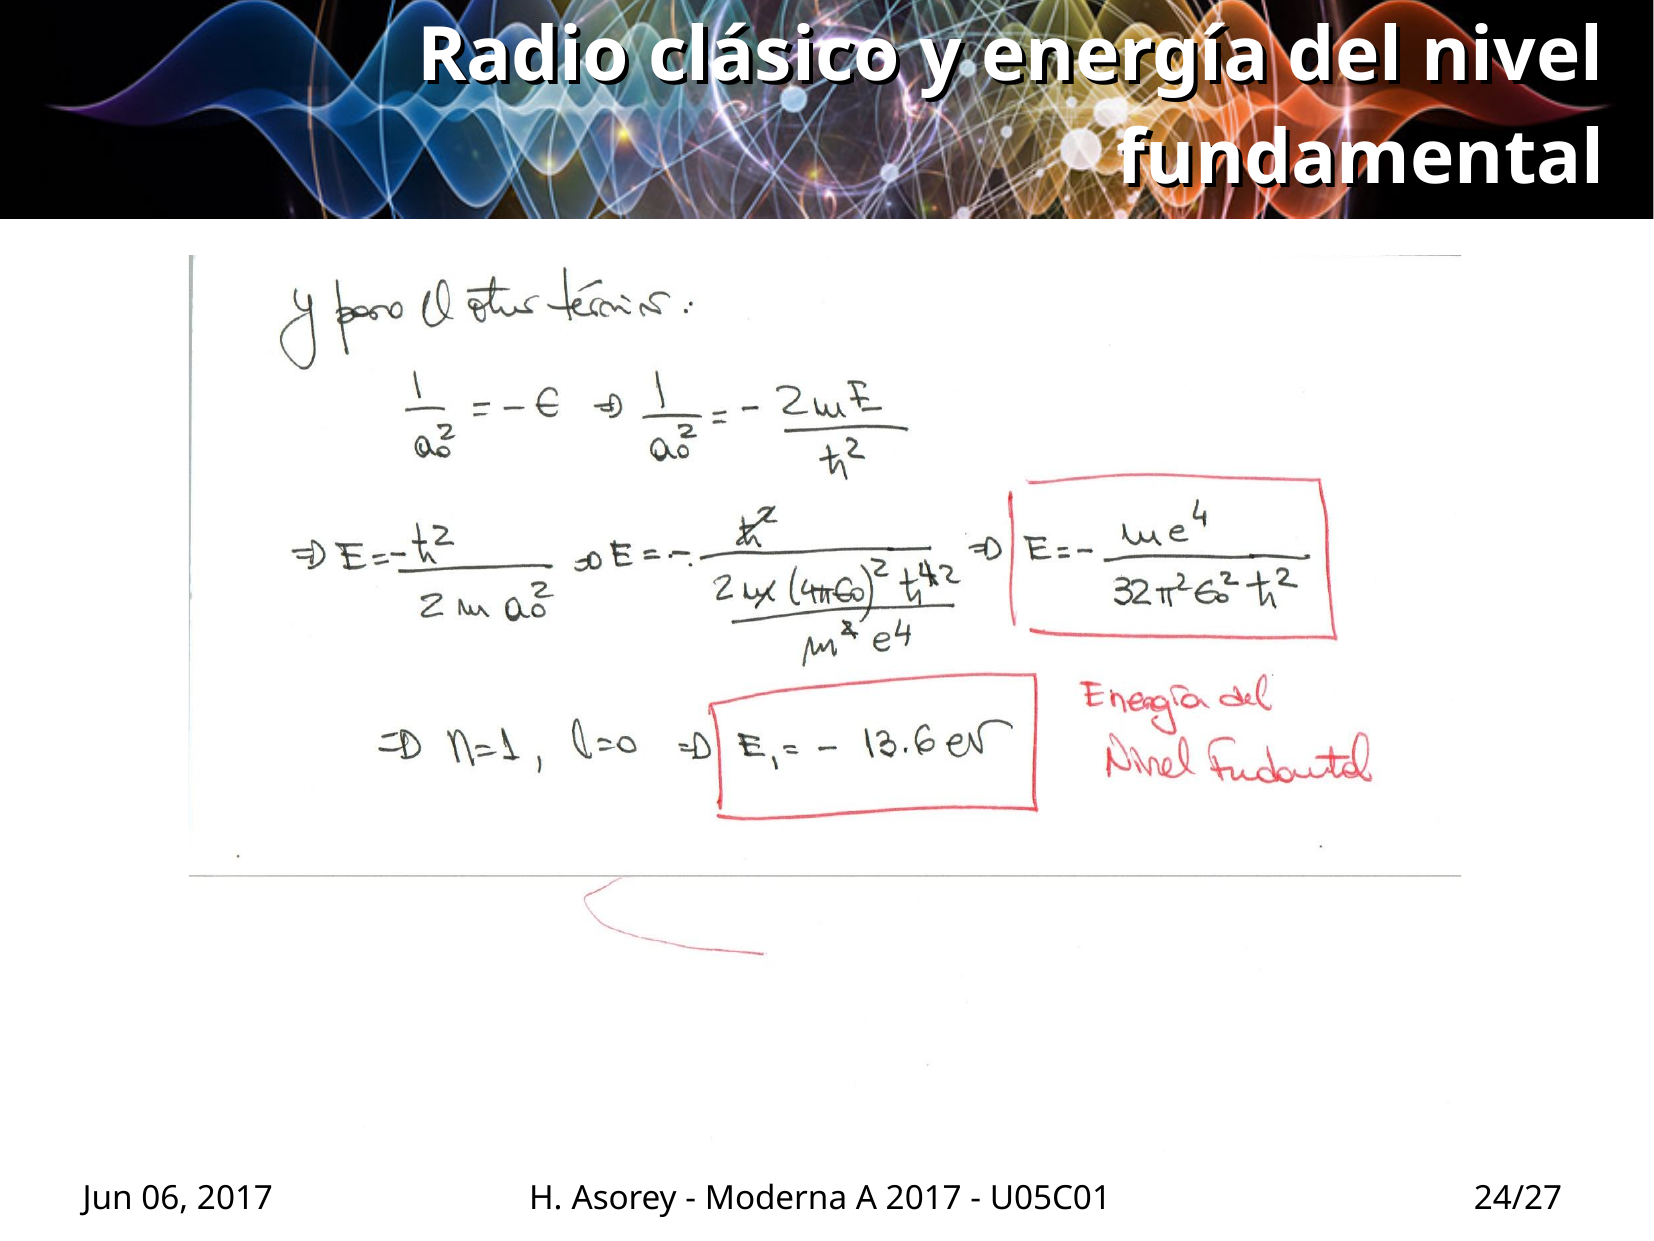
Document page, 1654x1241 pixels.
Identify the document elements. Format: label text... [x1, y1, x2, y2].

picture [0, 0, 1654, 219]
title Radio clásico y energía del nivel fundamental [45, 15, 1606, 191]
picture [188, 255, 1462, 1156]
